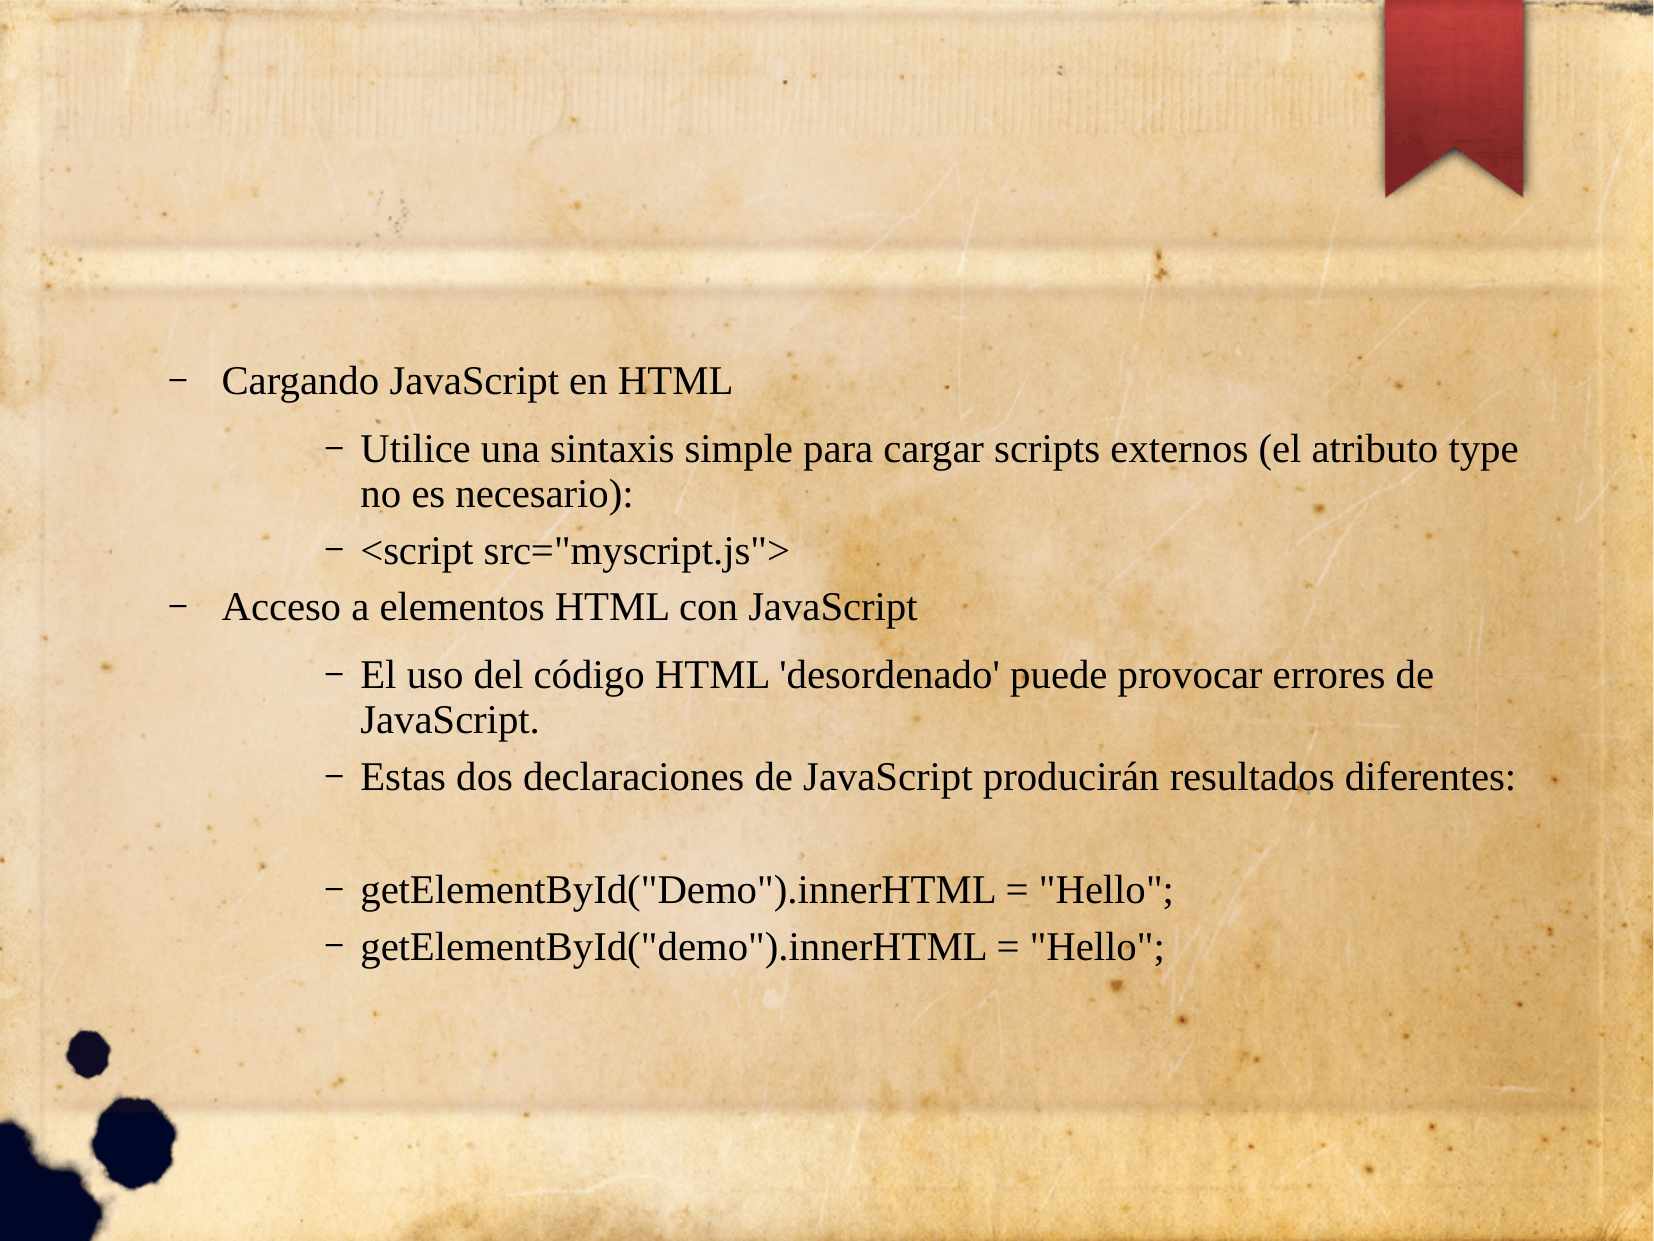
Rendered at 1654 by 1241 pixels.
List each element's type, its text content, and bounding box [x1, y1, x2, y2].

picture [0, 0, 1654, 1241]
list Cargando JavaScript en HTML Utilice una sintaxis simple para cargar scripts externos (el atributo type no es necesario): <script src="myscript.js"> Acceso a elementos HTML con JavaScript El uso del código HTML 'desordenado' puede provocar errores de JavaScript. Estas dos declaraciones de JavaScript producirán resultados diferentes: getElementById("Demo").innerHTML = "Hello"; getElementById("demo").innerHTML = "Hello"; [82, 290, 1538, 1010]
